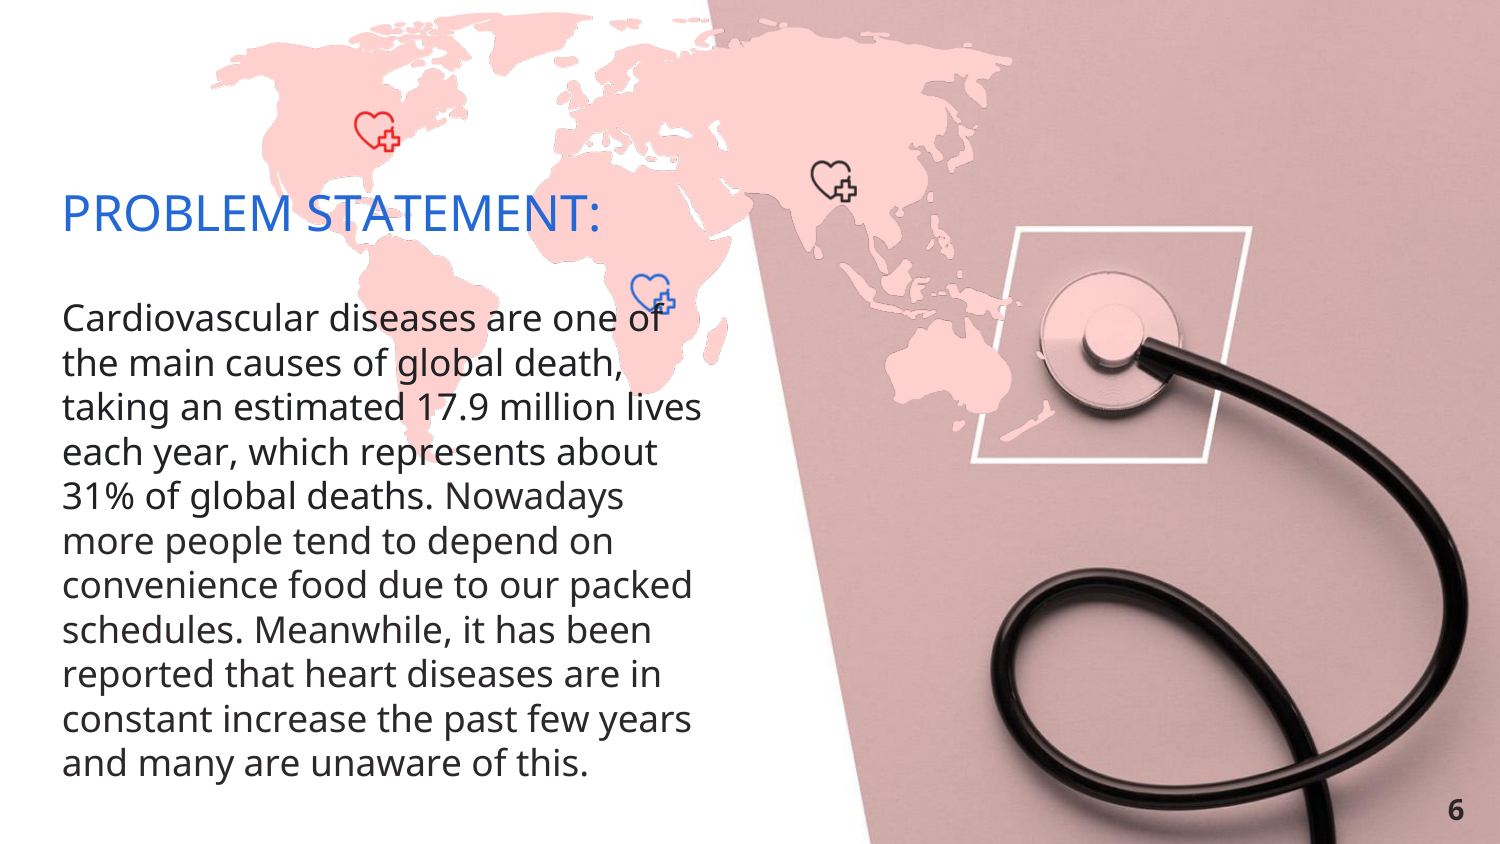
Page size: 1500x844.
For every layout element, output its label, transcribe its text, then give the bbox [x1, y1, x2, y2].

text_box PROBLEM STATEMENT: [47, 174, 632, 249]
list Cardiovascular diseases are one of the main causes of global death, taking an estimated 17.9 million lives each year, which represents about 31% of global deaths. Nowadays more people tend to depend on convenience food due to our packed schedules. Meanwhile, it has been reported that heart diseases are in constant increase the past few years and many are unaware of this. [46, 279, 730, 804]
picture [210, 12, 1055, 463]
text_box 6 [1424, 783, 1489, 830]
